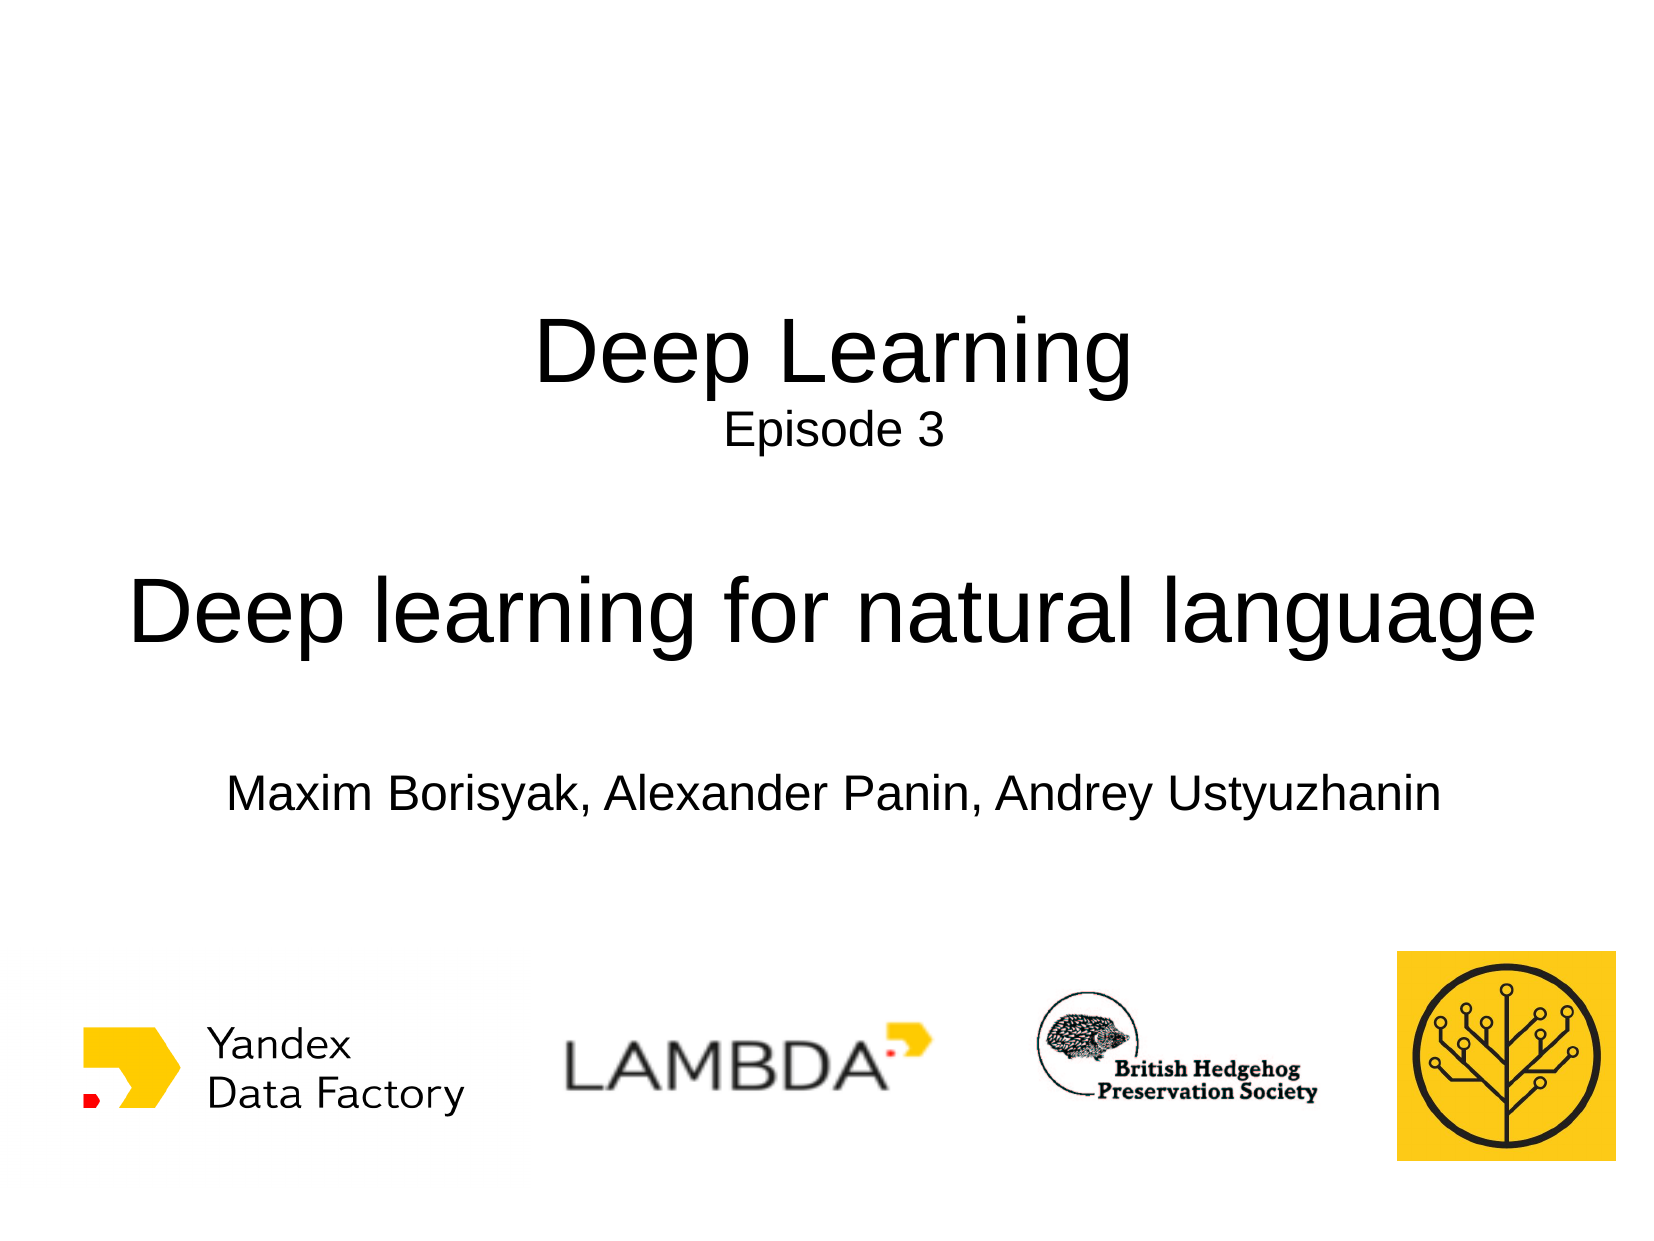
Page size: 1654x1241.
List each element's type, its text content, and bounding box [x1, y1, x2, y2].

title Deep Learning Episode 3 Deep learning for natural language Maxim Borisyak, Alexander Panin, Andrey Ustyuzhanin [90, 298, 1579, 822]
picture [0, 887, 952, 1228]
picture [992, 942, 1616, 1200]
